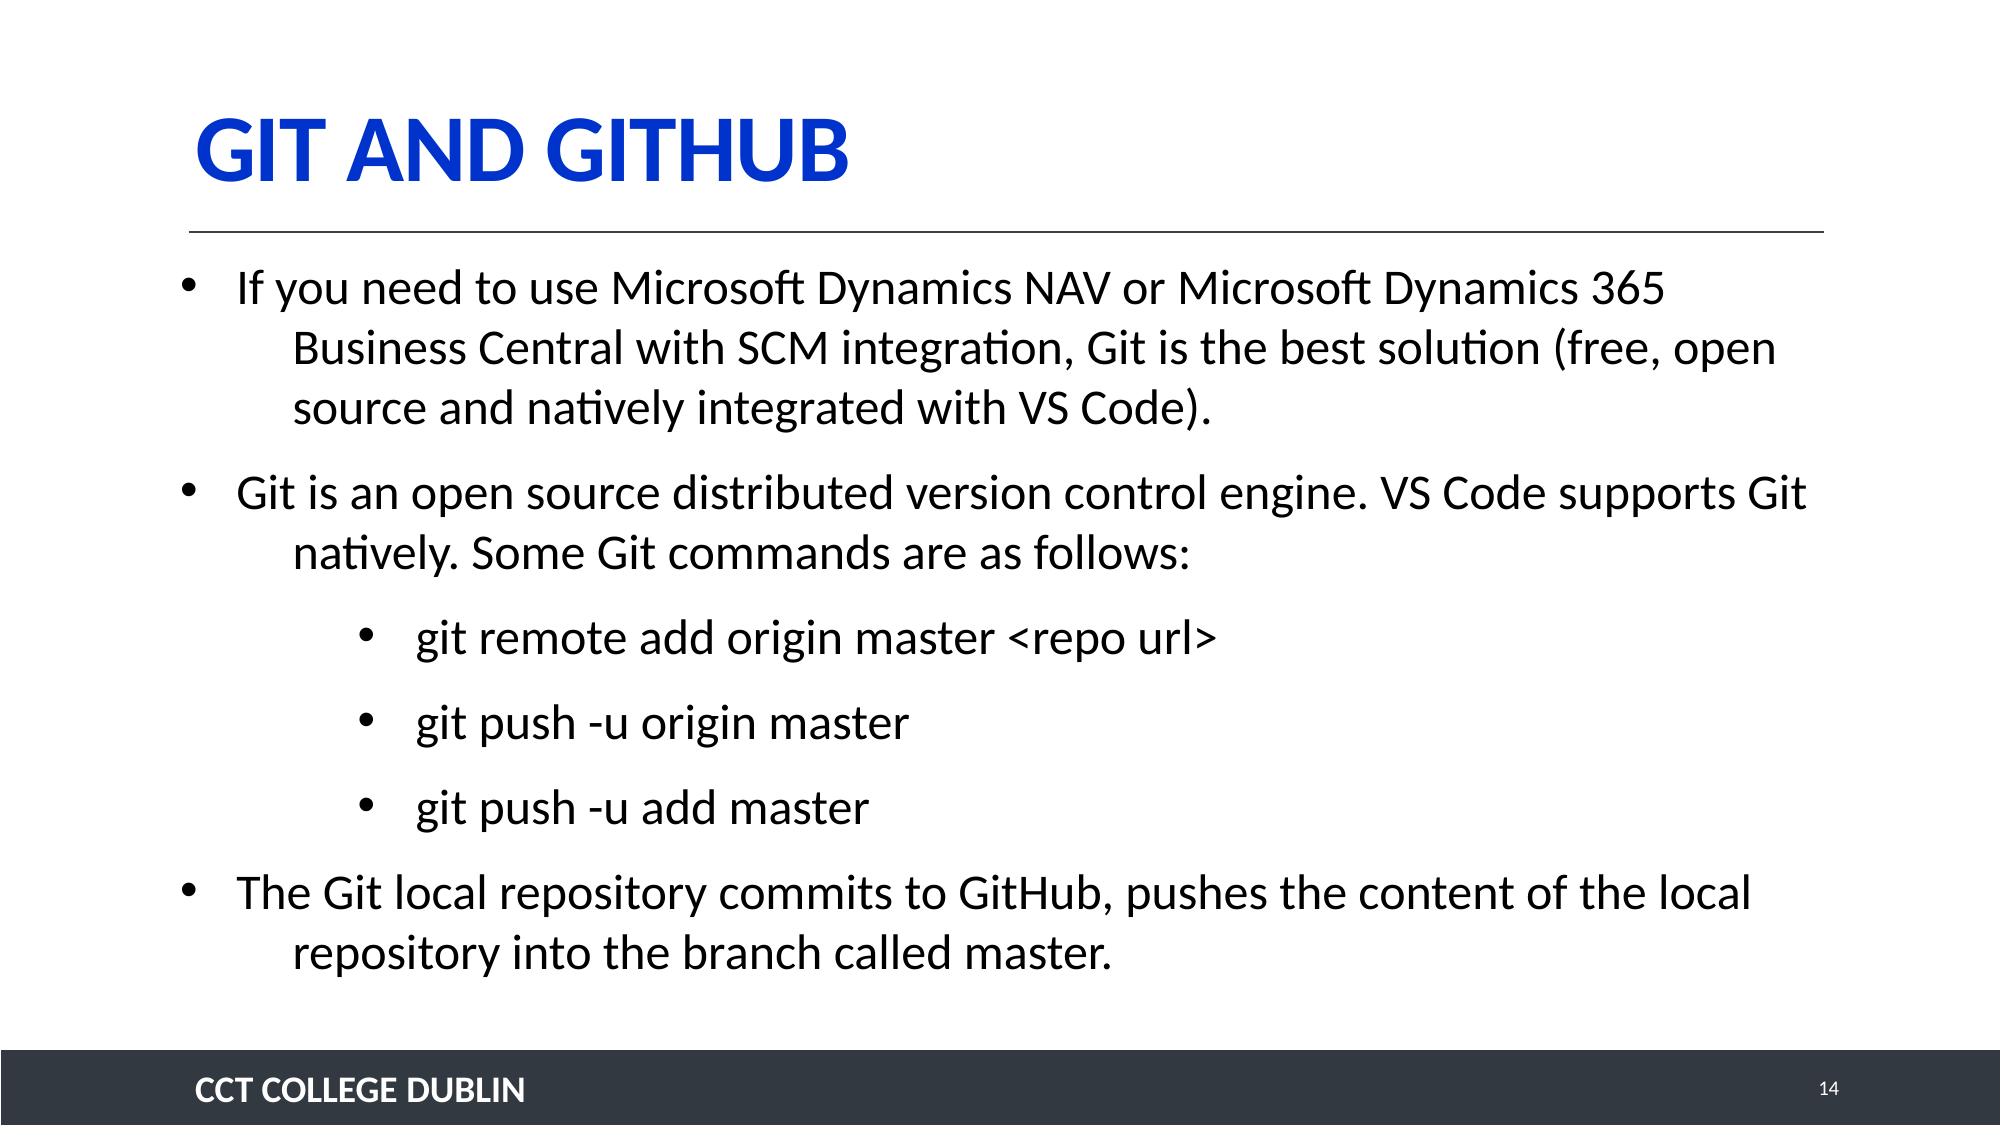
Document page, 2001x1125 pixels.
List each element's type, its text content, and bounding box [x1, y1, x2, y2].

text_box [1803, 1057, 1932, 1118]
list If you need to use Microsoft Dynamics NAV or Microsoft Dynamics 365 Business Central with SCM integration, Git is the best solution (free, open source and natively integrated with VS Code). Git is an open source distributed version control engine. VS Code supports Git natively. Some Git commands are as follows: git remote add origin master <repo url> git push -u origin master git push -u add master The Git local repository commits to GitHub, pushes the content of the local repository into the branch called master. [180, 246, 1831, 1043]
text_box CCT COLLEGE DUBLIN [180, 1057, 1299, 1118]
title GIT AND GITHUB [180, 7, 1831, 211]
